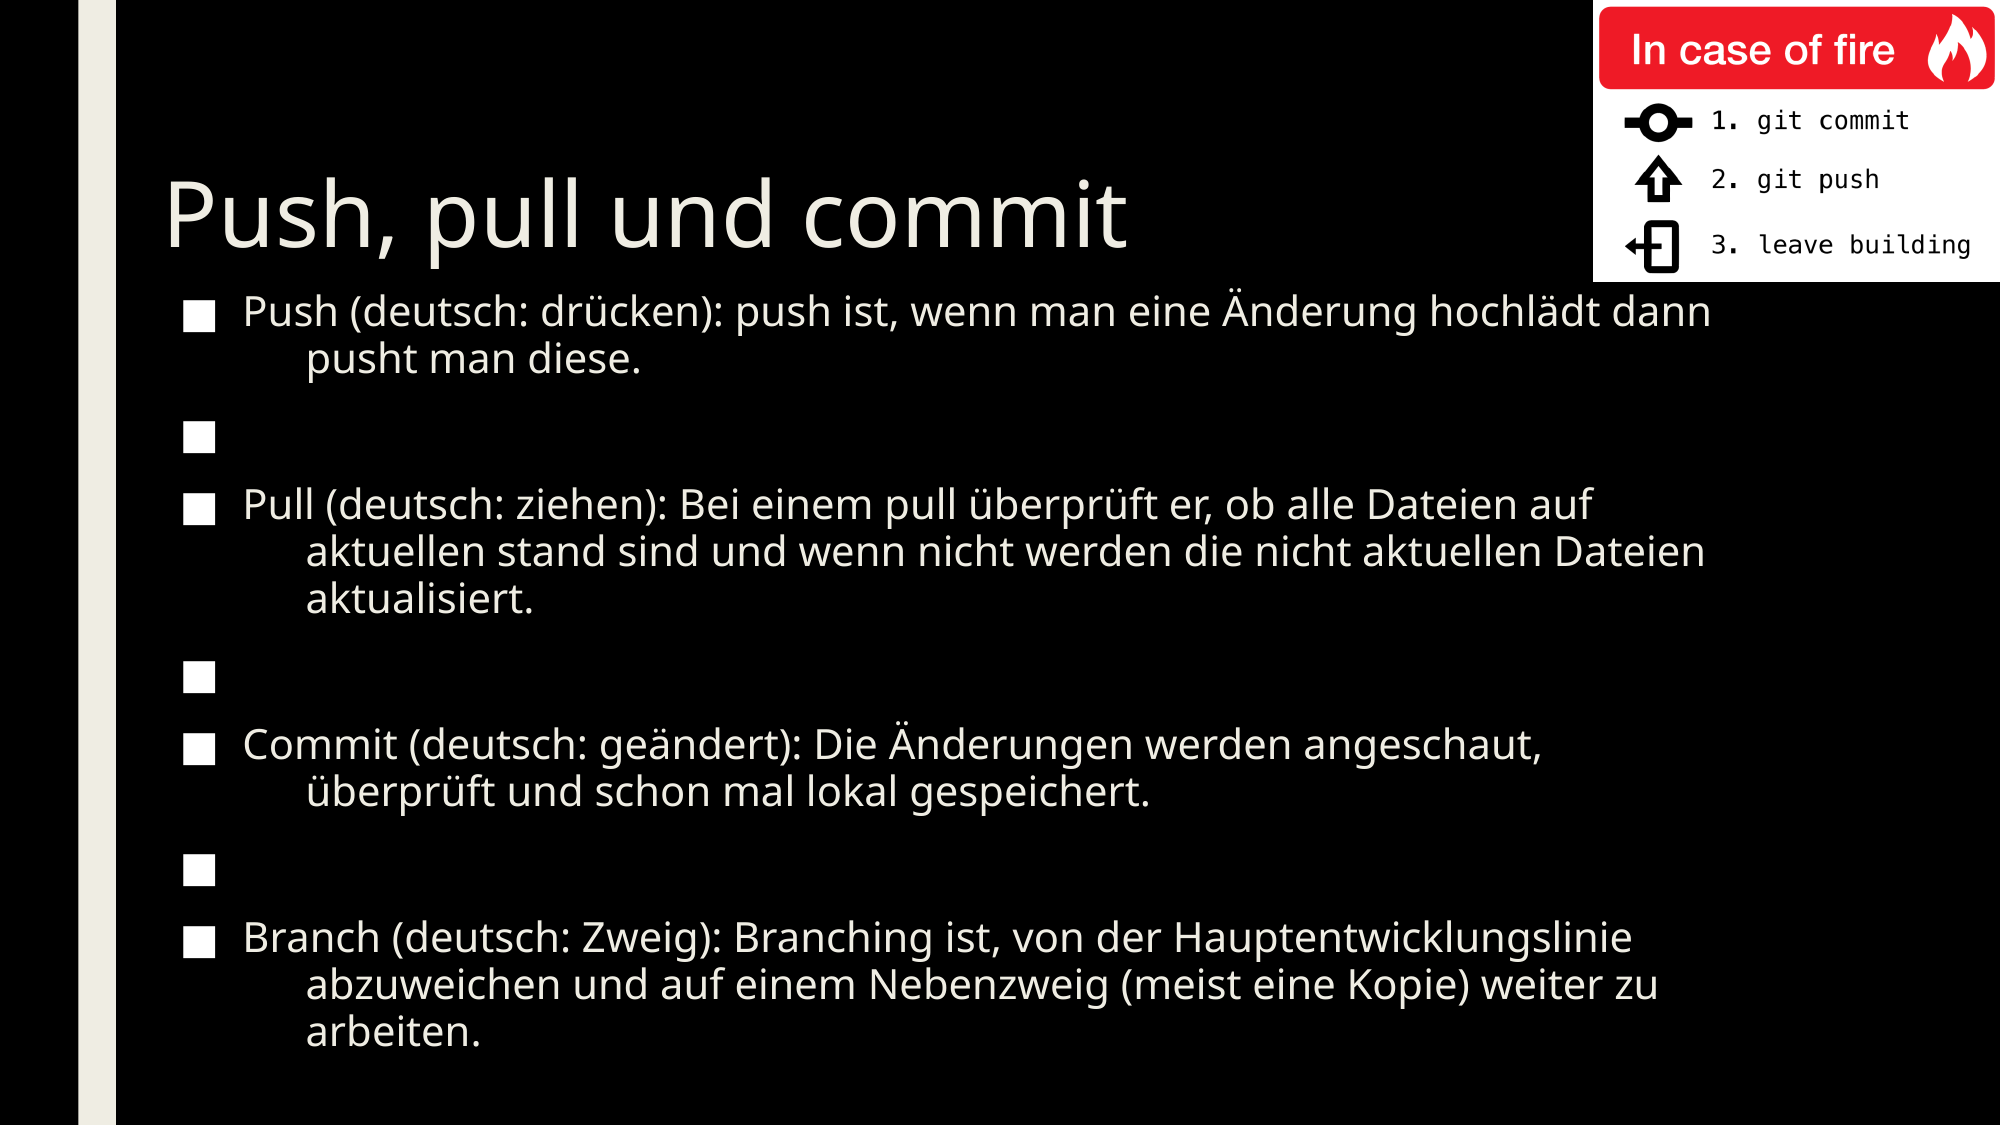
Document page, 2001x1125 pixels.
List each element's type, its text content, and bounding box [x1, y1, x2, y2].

list Push (deutsch: drücken): push ist, wenn man eine Änderung hochlädt dann pusht man diese. Pull (deutsch: ziehen): Bei einem pull überprüft er, ob alle Dateien auf aktuellen stand sind und wenn nicht werden die nicht aktuellen Dateien aktualisiert. Commit (deutsch: geändert): Die Änderungen werden angeschaut, überprüft und schon mal lokal gespeichert. Branch (deutsch: Zweig): Branching ist, von der Hauptentwicklungslinie abzuweichen und auf einem Nebenzweig (meist eine Kopie) weiter zu arbeiten. [164, 281, 1740, 1120]
picture [1593, 0, 2000, 282]
title Push, pull und commit [147, 161, 1593, 406]
